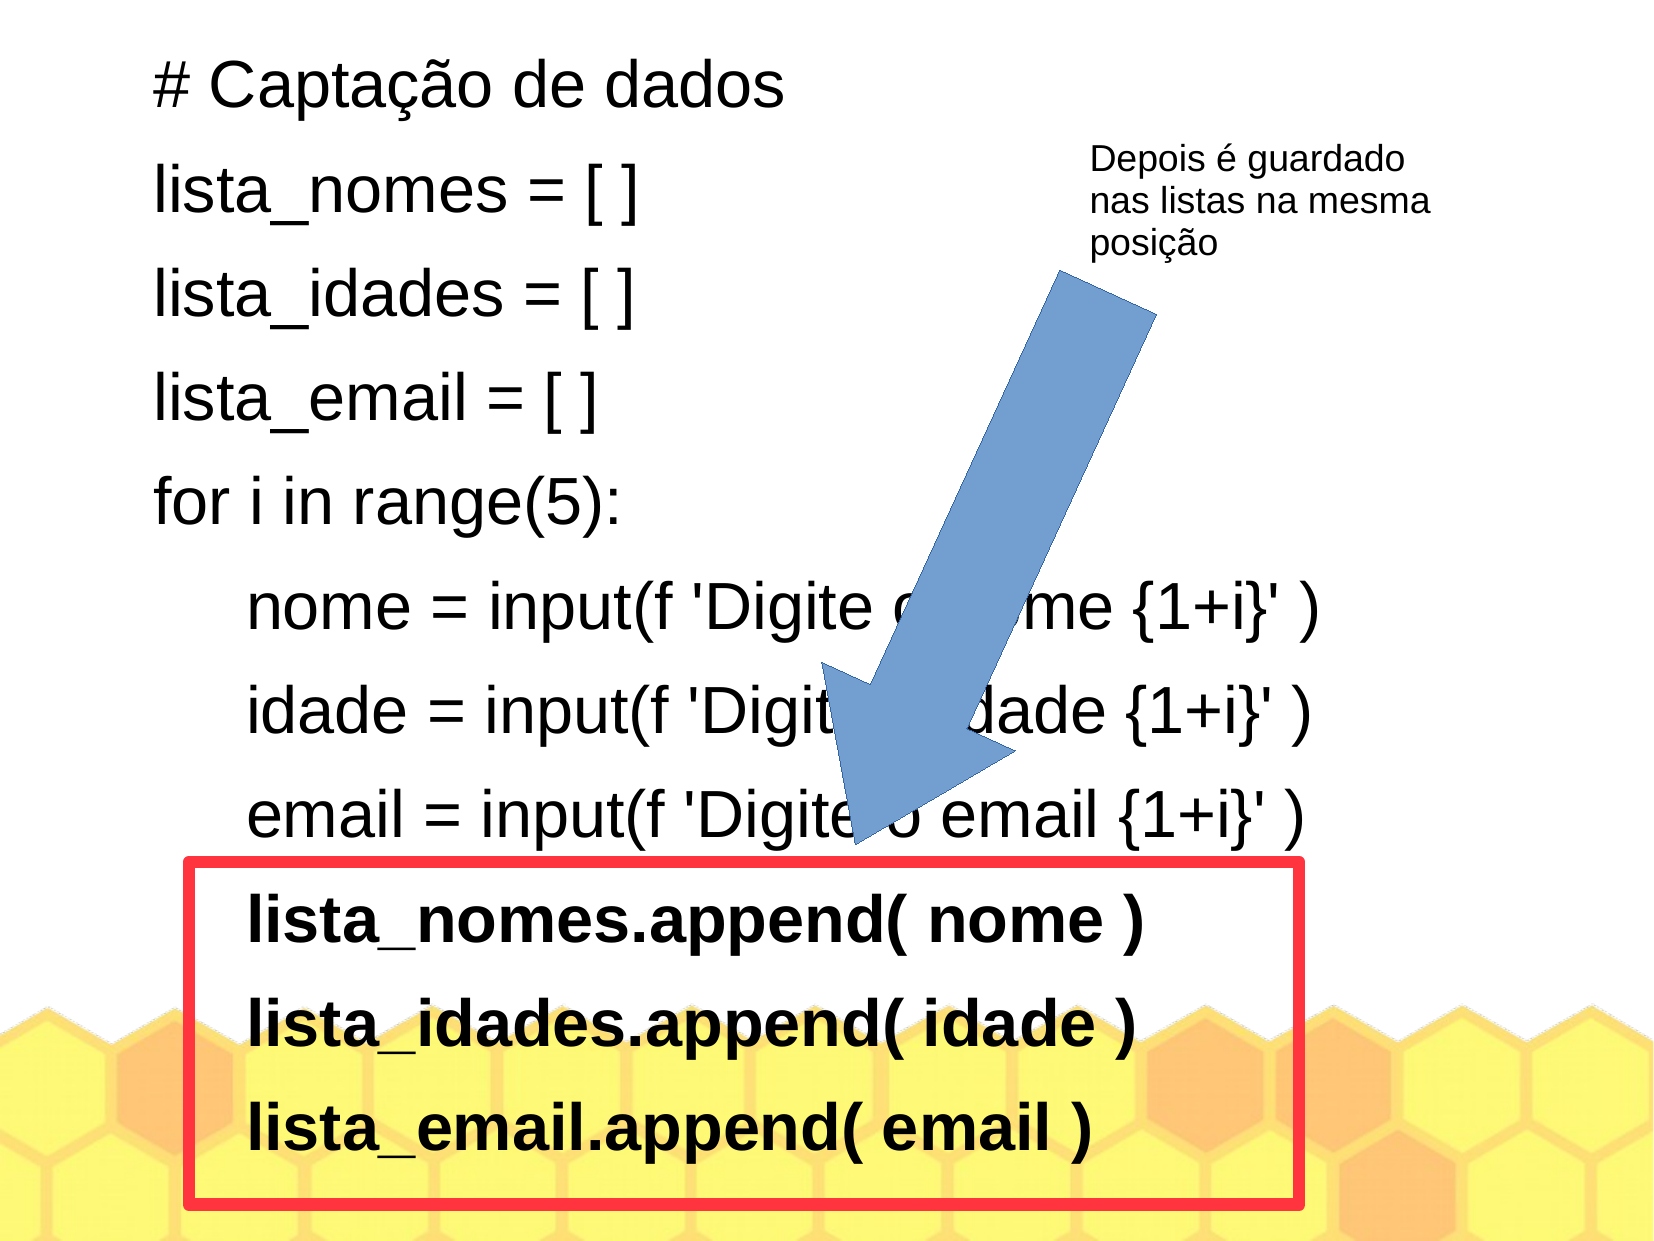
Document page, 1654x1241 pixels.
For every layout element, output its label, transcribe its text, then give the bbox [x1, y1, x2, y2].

text_box [188, 862, 1300, 1205]
text_box Depois é guardado nas listas na mesma posição [1074, 129, 1489, 355]
picture [0, 1001, 1654, 1241]
text_box [821, 270, 1157, 845]
list # Captação de dados lista_nomes = [ ] lista_idades = [ ] lista_email = [ ] for i in range(5): nome = input(f 'Digite o nome {1+i}' ) idade = input(f 'Digite o idade {1+i}' ) email = input(f 'Digite o email {1+i}' ) lista_nomes.append( nome ) lista_idades.append( idade ) lista_email.append( email ) [82, 47, 1571, 1205]
